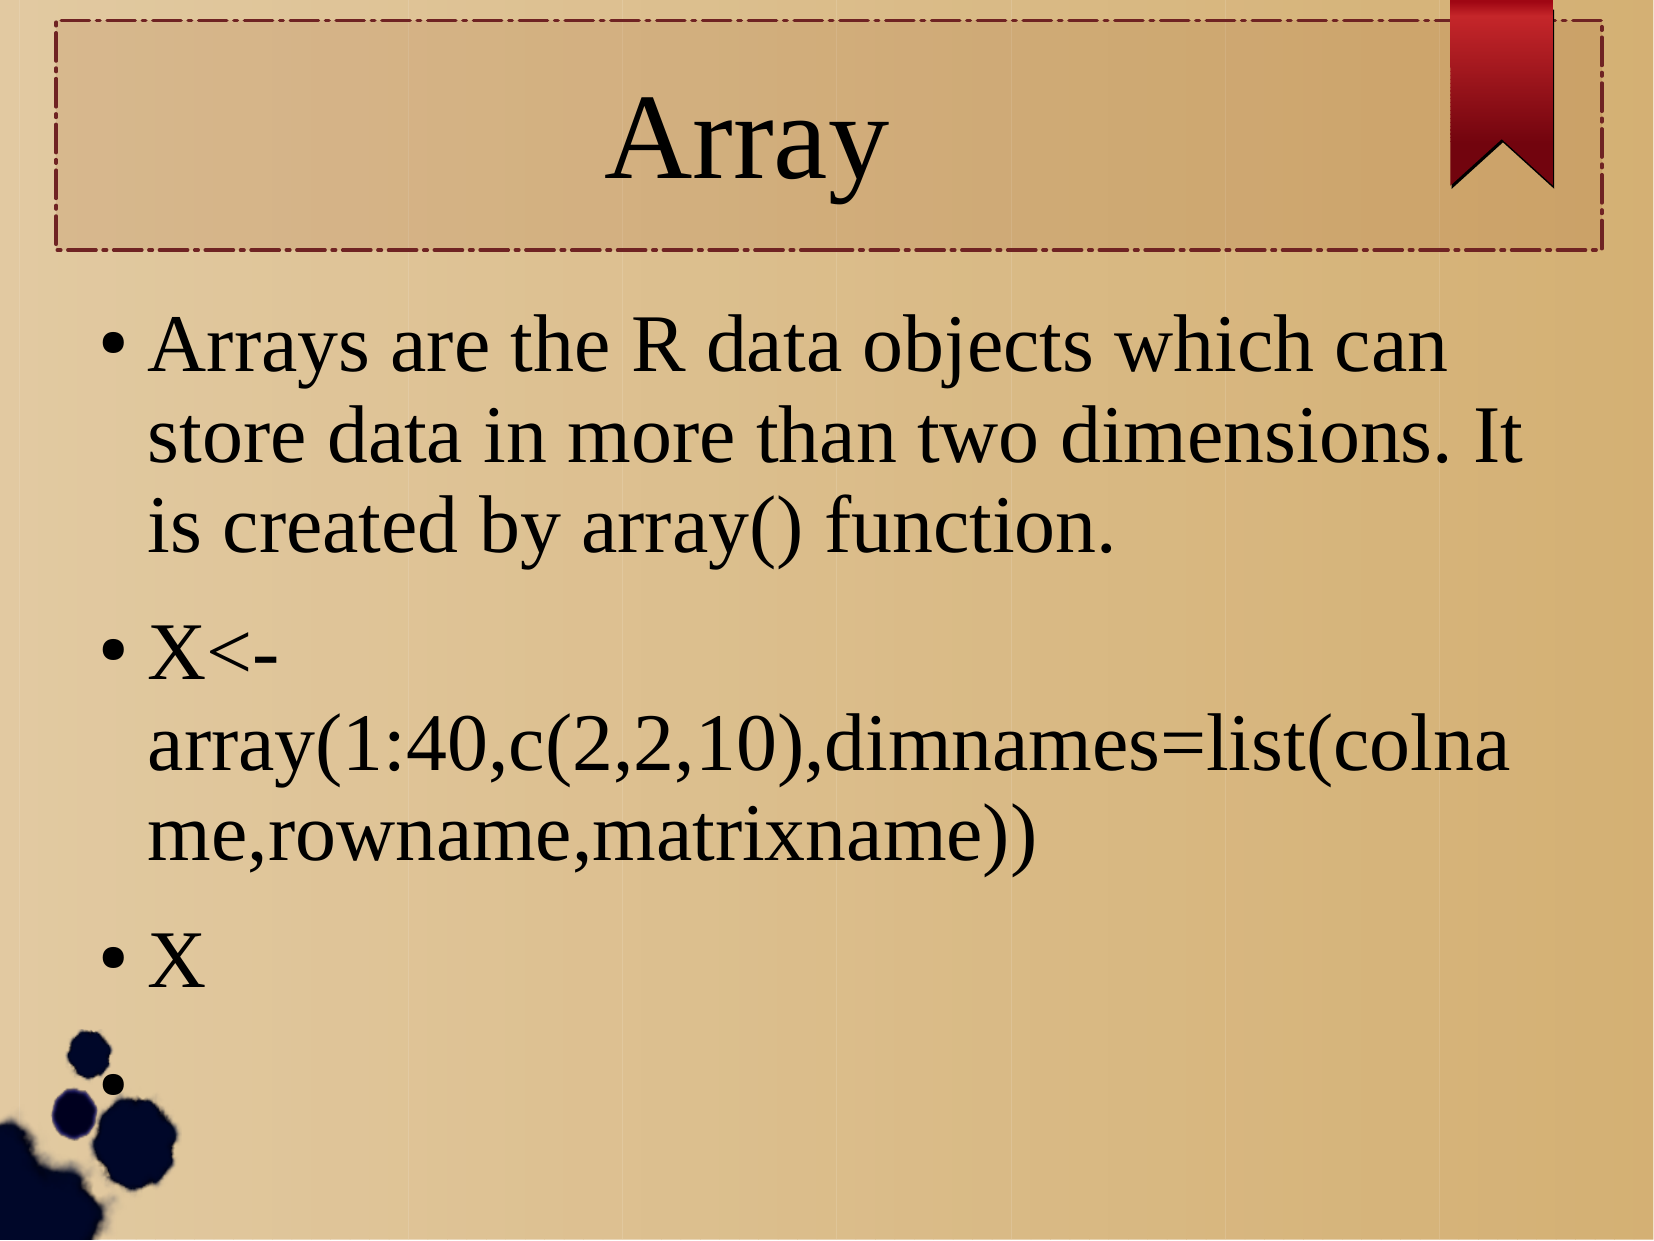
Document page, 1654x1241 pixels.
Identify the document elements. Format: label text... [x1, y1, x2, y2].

title Array [82, 47, 1412, 229]
list Arrays are the R data objects which can store data in more than two dimensions. It is created by array() function. X<-array(1:40,c(2,2,10),dimnames=list(colname,rowname,matrixname)) X [82, 299, 1571, 1019]
